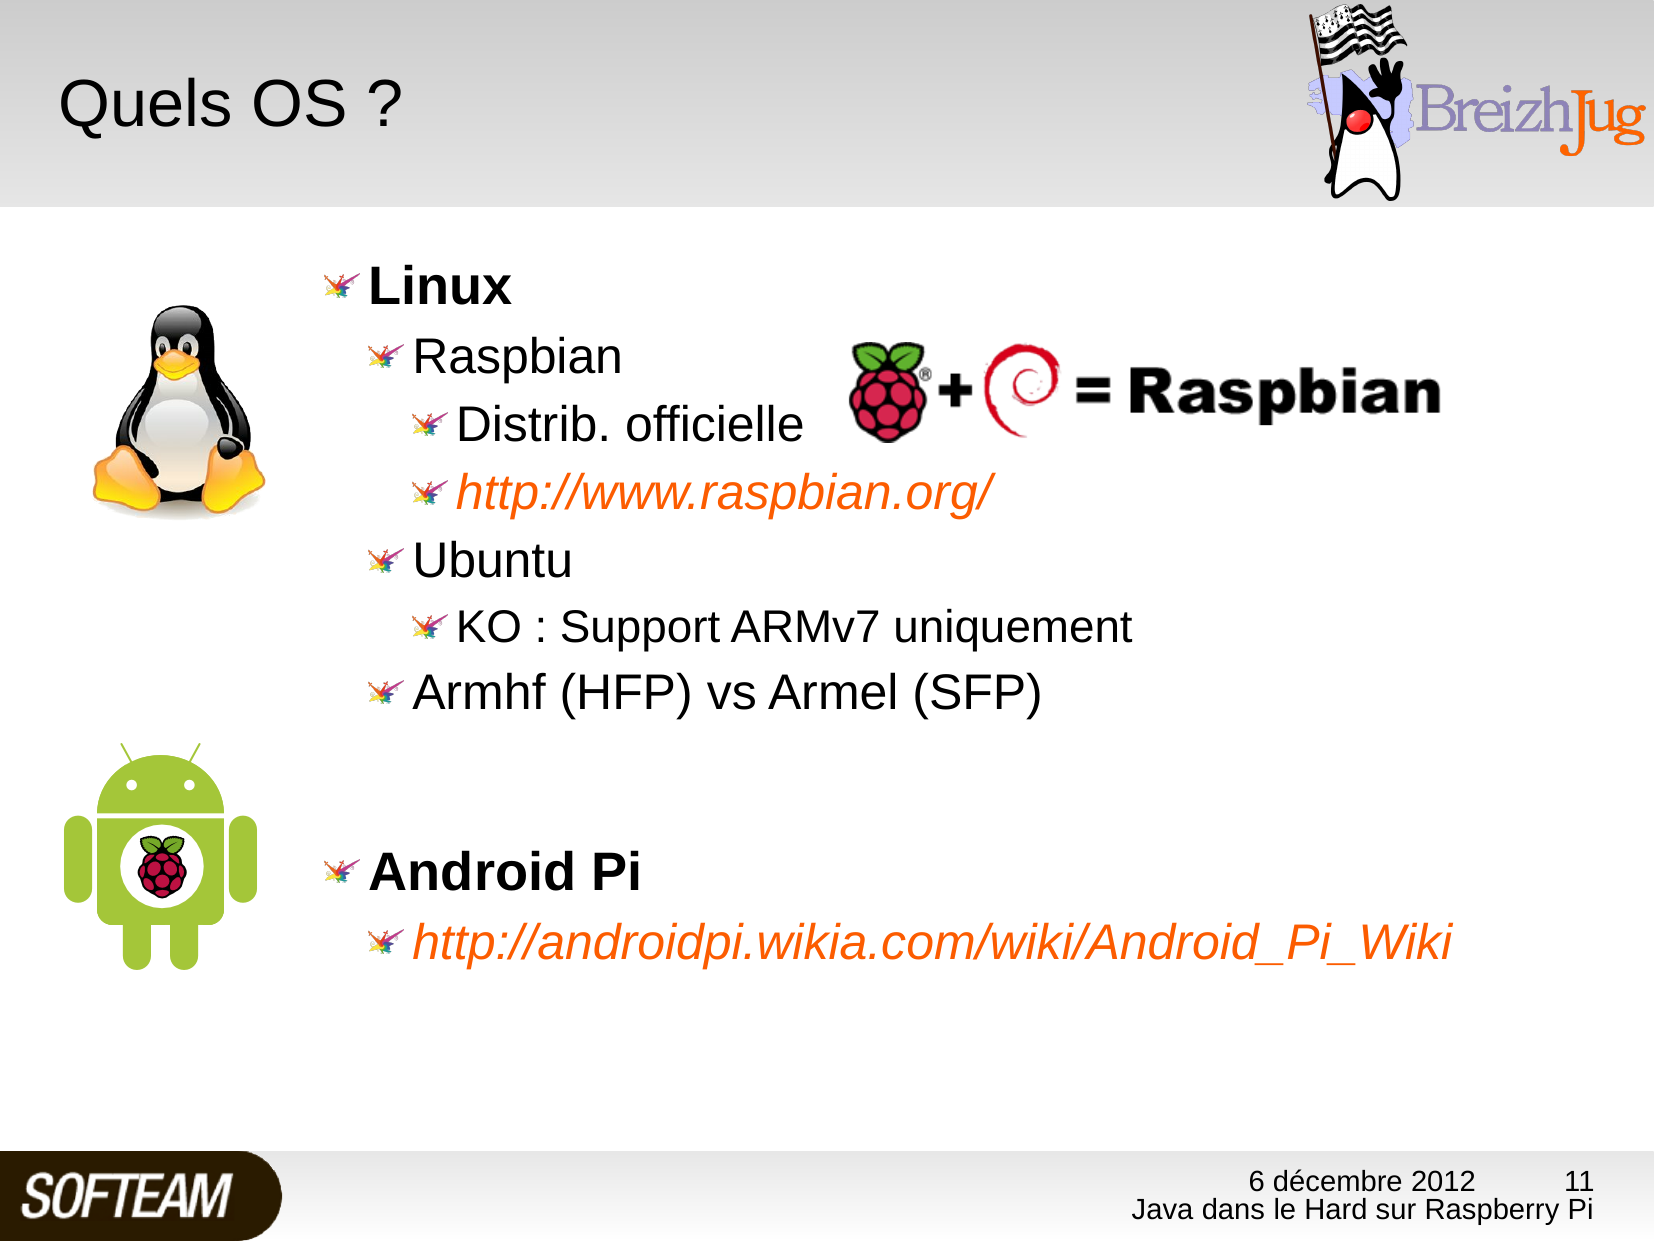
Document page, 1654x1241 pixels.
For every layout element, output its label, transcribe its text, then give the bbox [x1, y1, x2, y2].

picture [0, 1151, 286, 1241]
picture [1299, 0, 1654, 206]
picture [846, 342, 1447, 443]
list Linux Raspbian Distrib. officielle http://www.raspbian.org/ Ubuntu KO : Support ARMv7 uniquement Armhf (HFP) vs Armel (SFP) Android Pi http://androidpi.wikia.com/wiki/Android_Pi_Wiki [324, 255, 1654, 1123]
picture [59, 295, 296, 532]
title Quels OS ? [59, 29, 1359, 178]
picture [59, 738, 262, 975]
